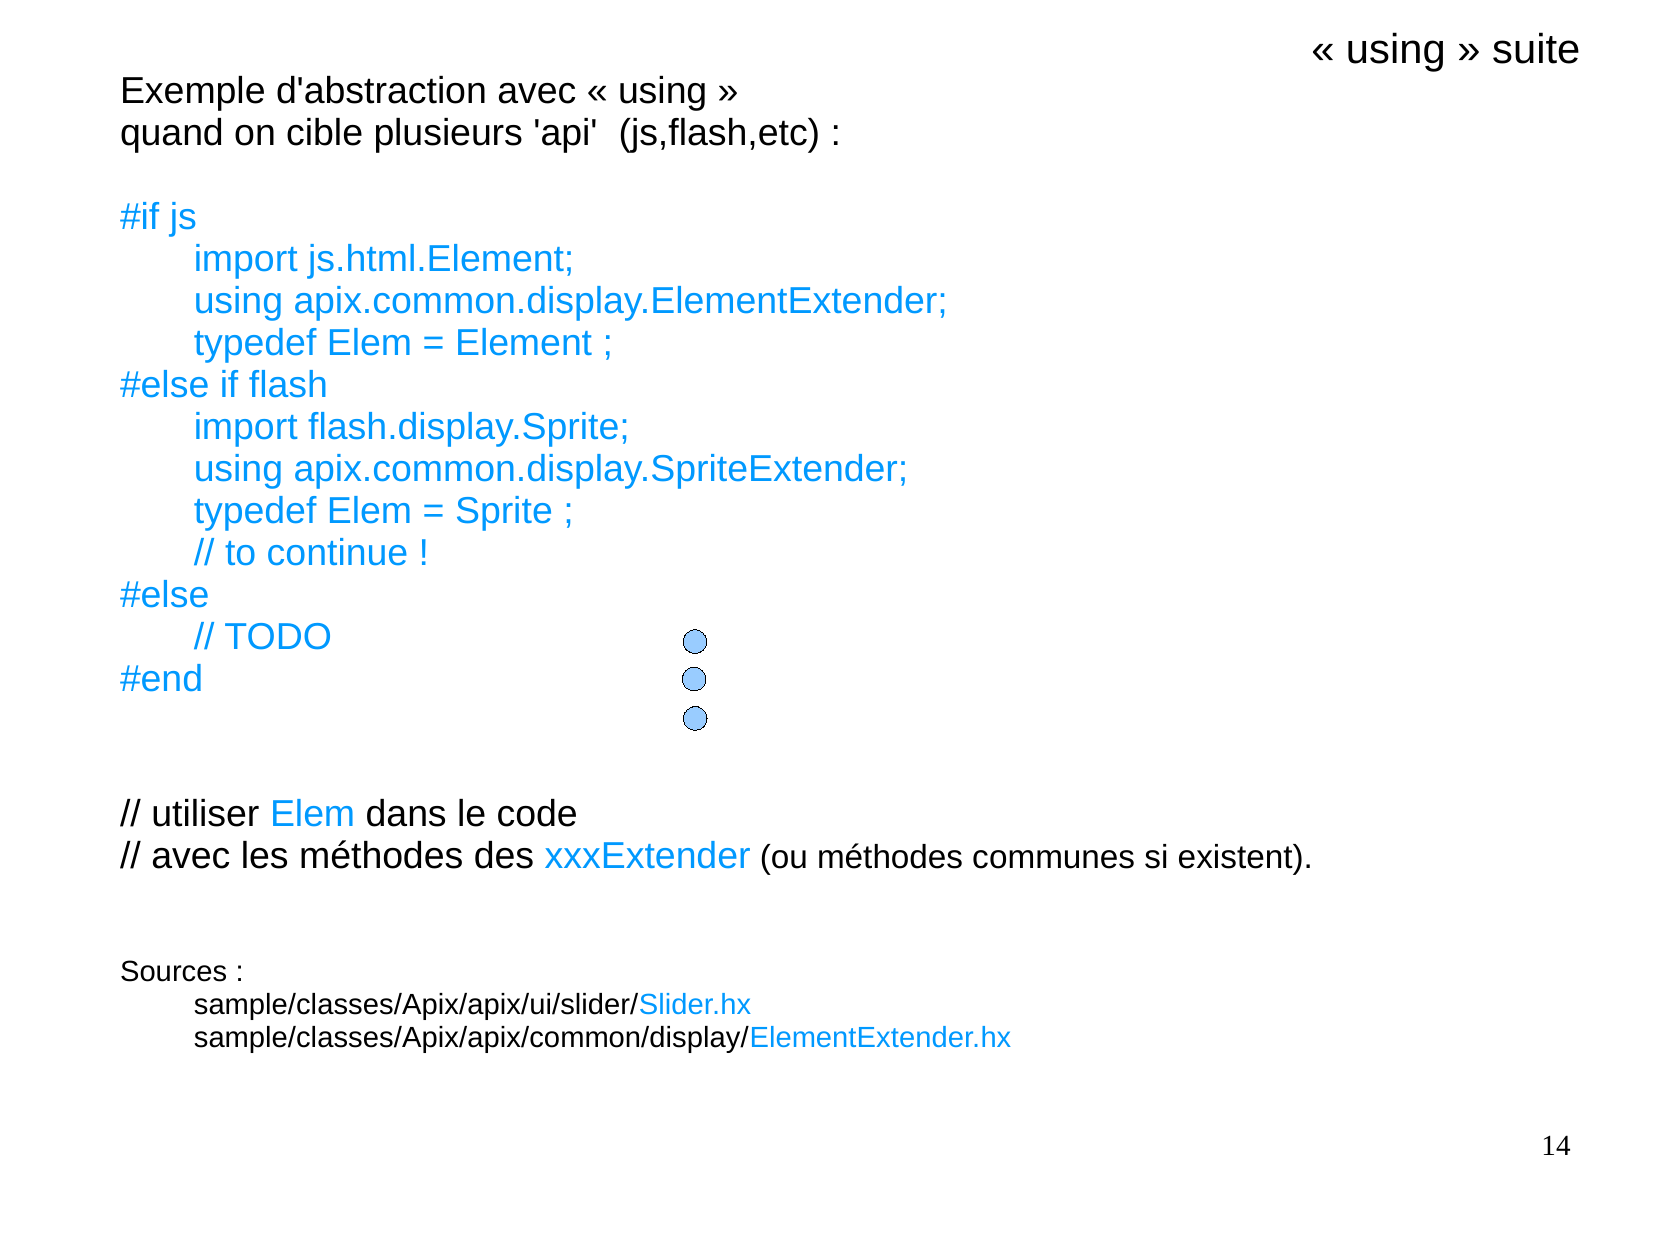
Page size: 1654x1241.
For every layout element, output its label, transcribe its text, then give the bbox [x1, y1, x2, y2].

text_box [683, 706, 708, 731]
text_box [683, 629, 707, 654]
text_box [682, 667, 706, 691]
text_box « using » suite [1296, 18, 1622, 81]
text_box Exemple d'abstraction avec « using » quand on cible plusieurs 'api' (js,flash,etc) : #if js import js.html.Element; using apix.common.display.ElementExtender; typedef Elem = Element ; #else if flash import flash.display.Sprite; using apix.common.display.SpriteExtender; typedef Elem = Sprite ; // to continue ! #else // TODO #end // utiliser Elem dans le code // avec les méthodes des xxxExtender (ou méthodes communes si existent). Sources : sample/classes/Apix/apix/ui/slider/Slider.hx sample/classes/Apix/apix/common/display/ElementExtender.hx [105, 62, 1540, 1143]
